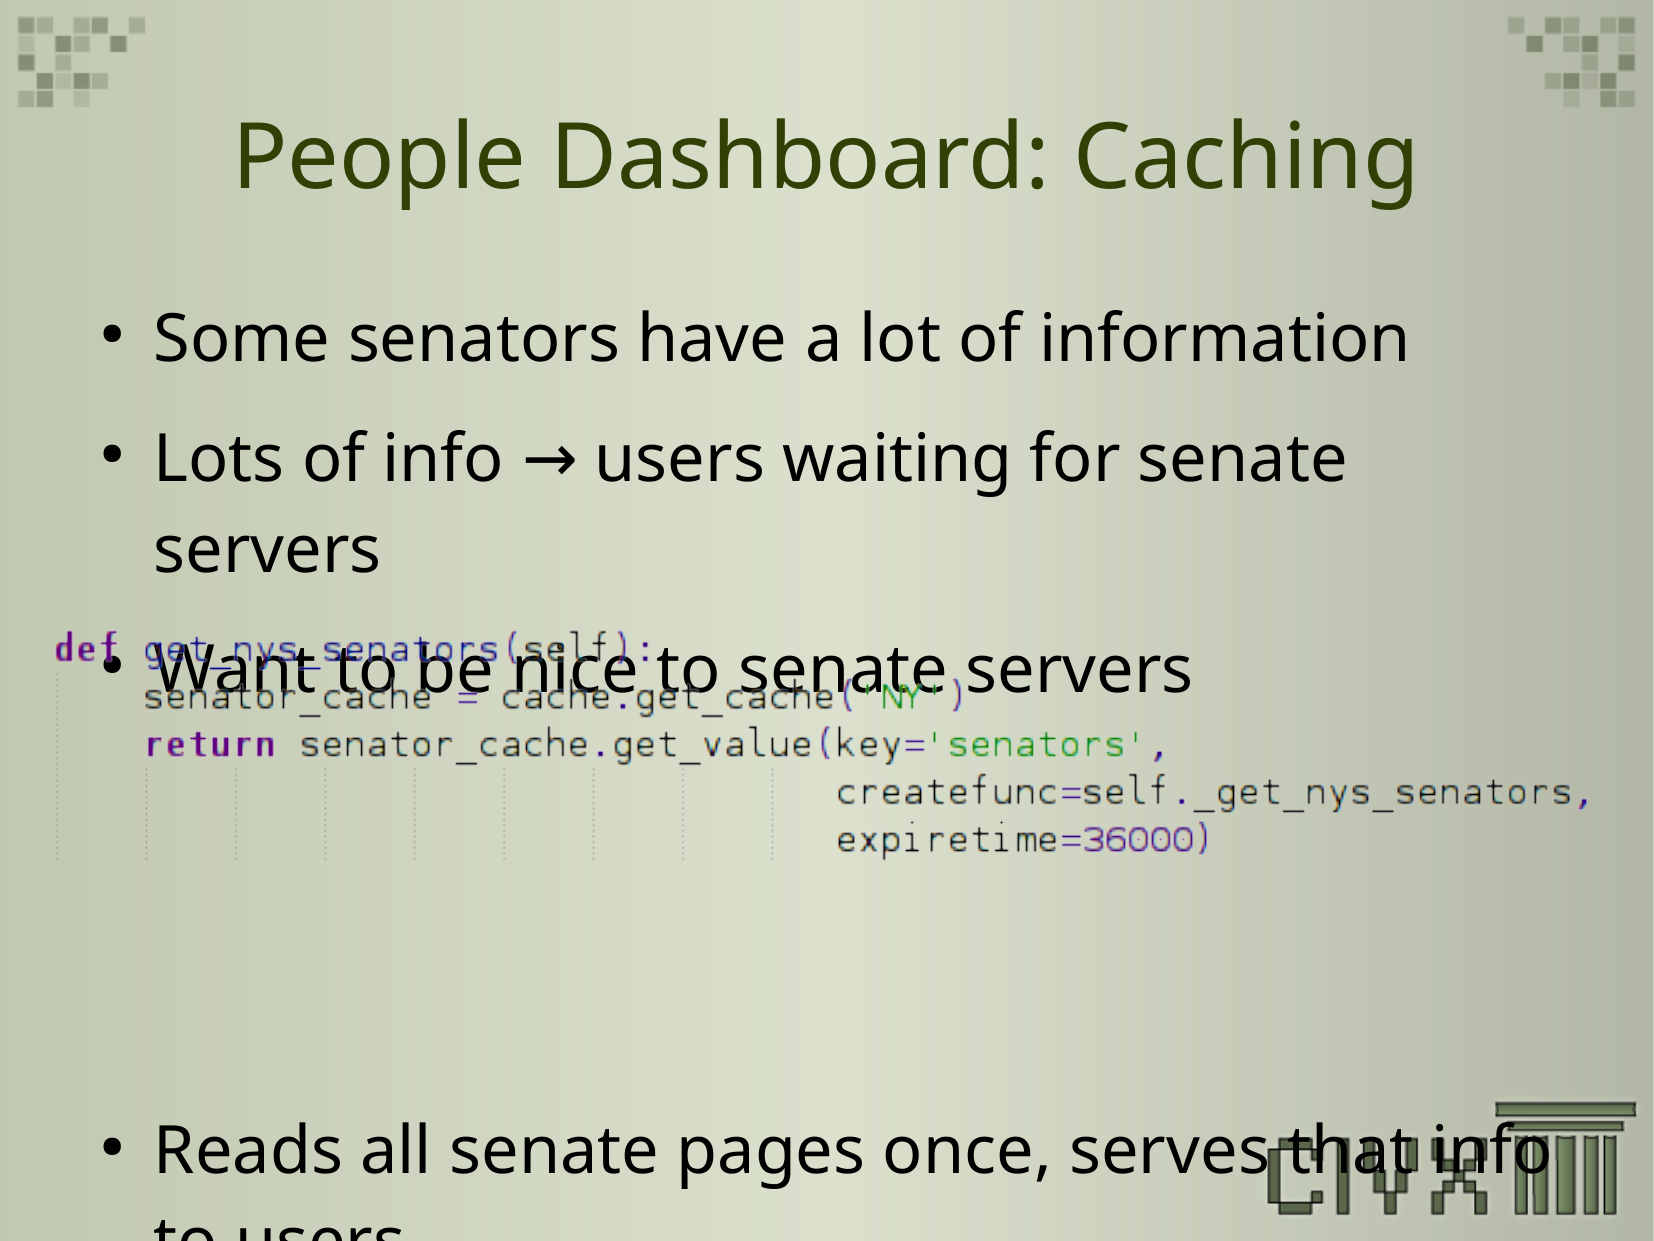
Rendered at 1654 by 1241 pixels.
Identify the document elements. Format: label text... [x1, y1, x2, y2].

list Some senators have a lot of information Lots of info → users waiting for senate servers Want to be nice to senate servers Reads all senate pages once, serves that info to users [82, 290, 1571, 612]
picture [187, 1233, 207, 1241]
picture [318, 1232, 336, 1241]
picture [0, 0, 1654, 1241]
title People Dashboard: Caching [82, 56, 1571, 250]
list Some senators have a lot of information Lots of info → users waiting for senate servers Want to be nice to senate servers Reads all senate pages once, serves that info to users [82, 878, 1571, 1168]
